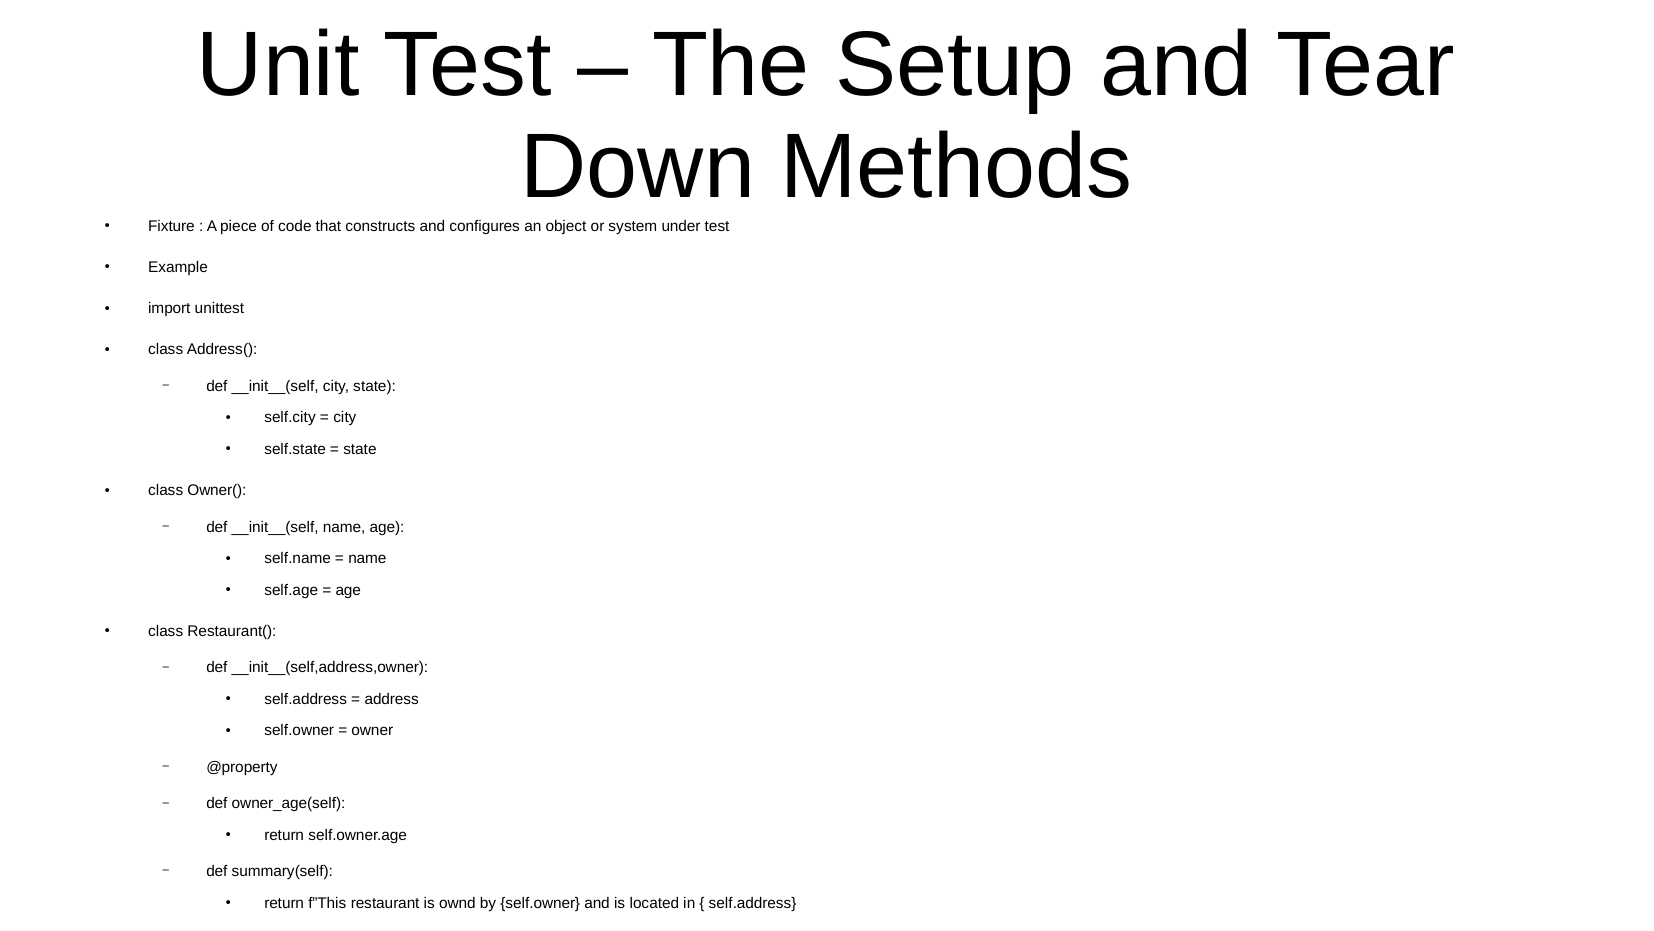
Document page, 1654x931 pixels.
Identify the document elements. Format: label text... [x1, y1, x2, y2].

title Unit Test – The Setup and Tear Down Methods [82, 12, 1571, 218]
list Fixture : A piece of code that constructs and configures an object or system under test Example import unittest class Address(): def __init__(self, city, state): self.city = city self.state = state class Owner(): def __init__(self, name, age): self.name = name self.age = age class Restaurant(): def __init__(self,address,owner): self.address = address self.owner = owner @property def owner_age(self): return self.owner.age def summary(self): return f”This restaurant is ownd by {self.owner} and is located in { self.address} [90, 217, 1651, 916]
